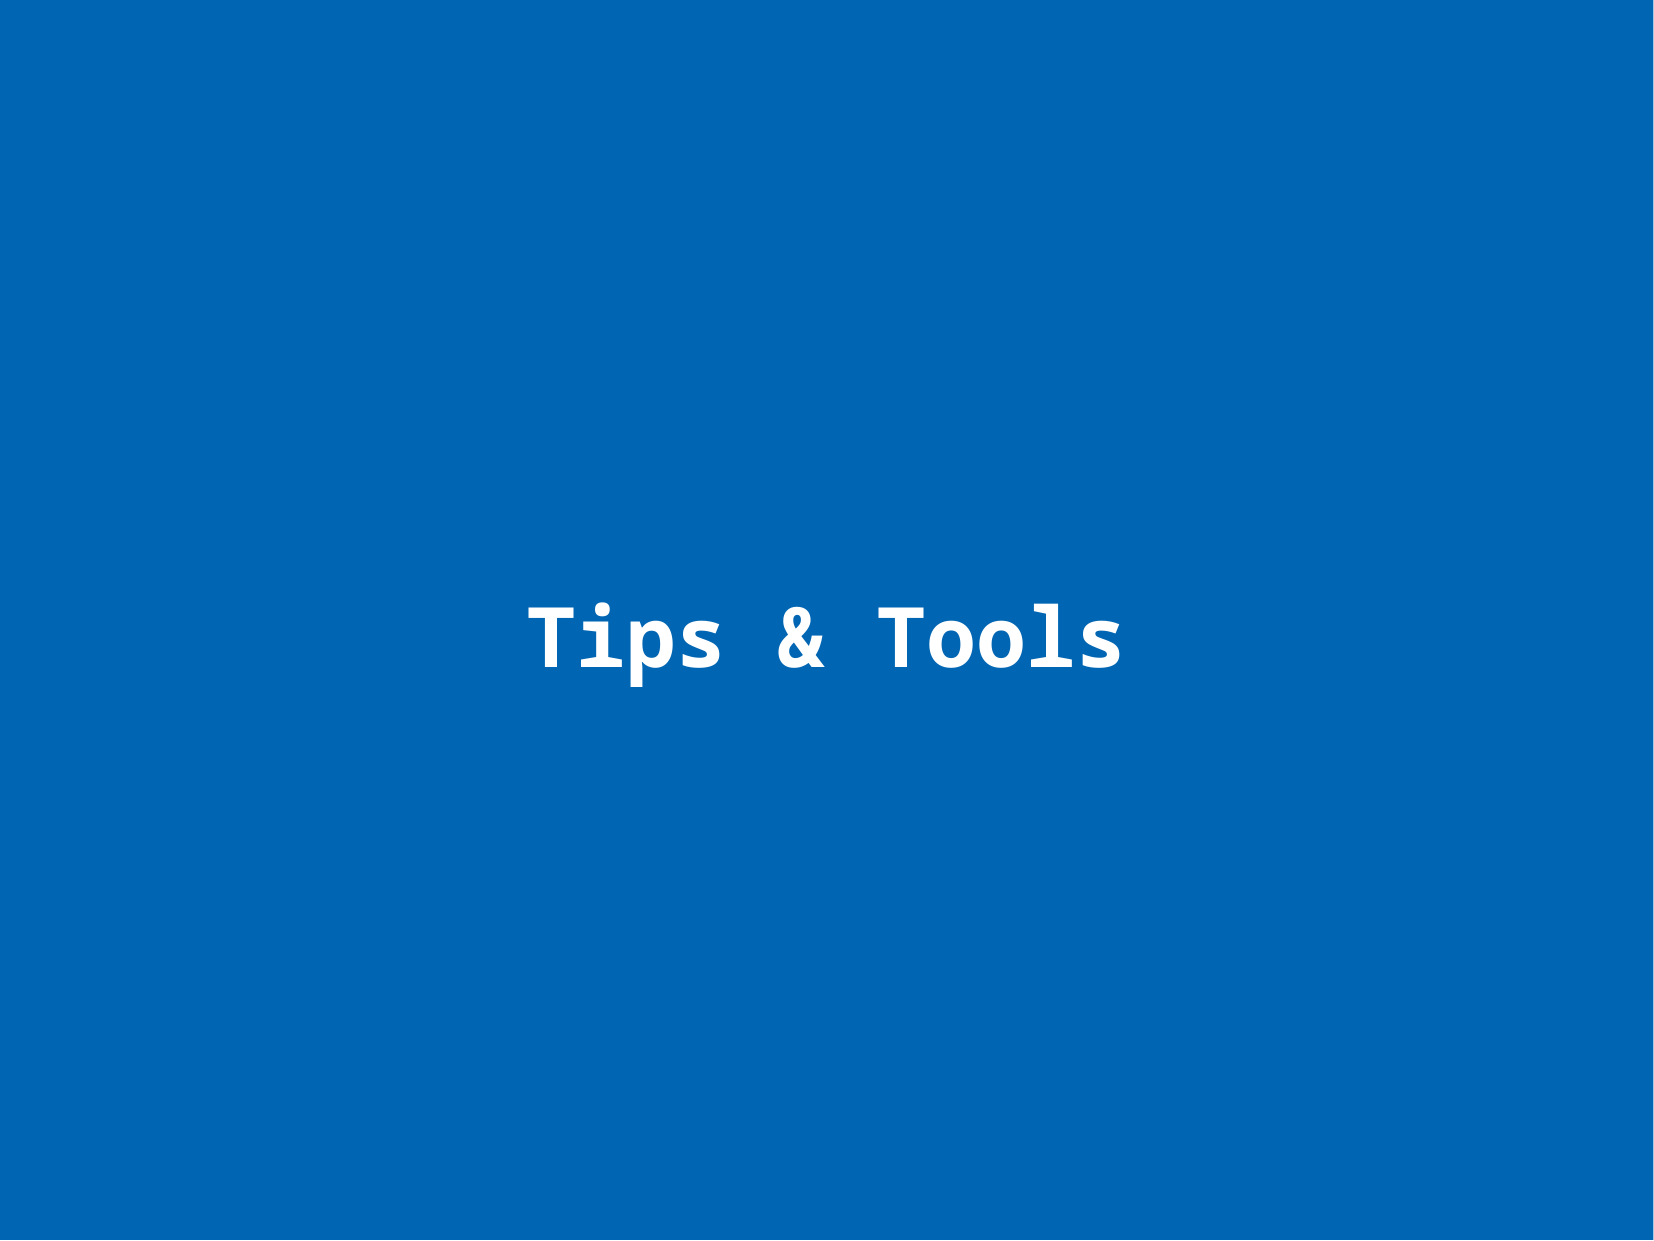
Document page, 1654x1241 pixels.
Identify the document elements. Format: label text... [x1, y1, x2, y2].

text_box Tips & Tools [228, 571, 1426, 670]
